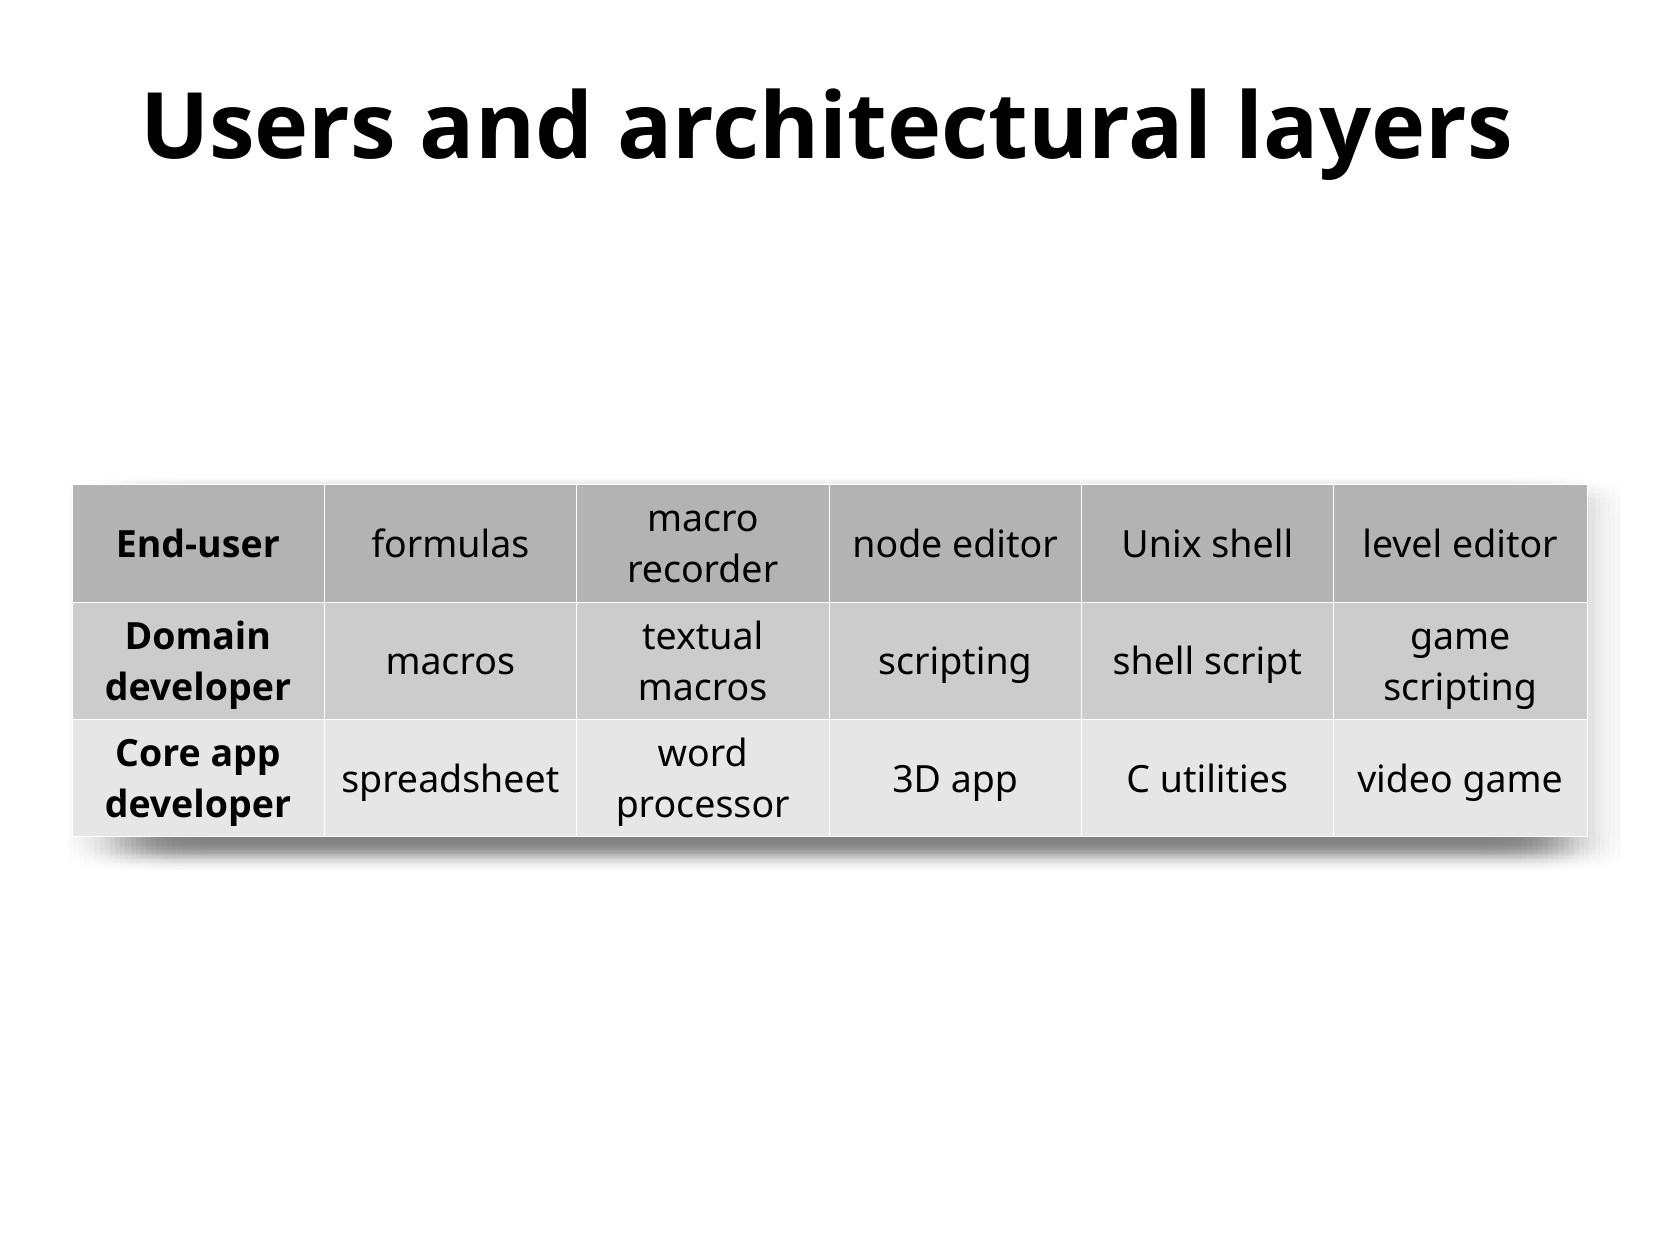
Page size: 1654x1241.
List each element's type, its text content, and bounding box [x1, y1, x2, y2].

table_header macro recorder [577, 485, 829, 602]
table_cell textual macros [577, 603, 829, 719]
table_cell C utilities [1082, 720, 1333, 836]
table_cell shell script [1082, 603, 1333, 719]
table_header node editor [830, 485, 1081, 602]
table_header Unix shell [1082, 485, 1333, 602]
table_cell macros [325, 603, 576, 719]
table_cell spreadsheet [325, 720, 576, 836]
title Users and architectural layers [82, 19, 1571, 227]
picture [69, 479, 1621, 871]
table_cell game scripting [1334, 603, 1587, 719]
table_header level editor [1334, 485, 1587, 602]
table_cell 3D app [830, 720, 1081, 836]
table_cell word processor [577, 720, 829, 836]
table_header End-user [73, 485, 324, 602]
table_cell scripting [830, 603, 1081, 719]
table_cell Core app developer [73, 720, 324, 836]
table_header formulas [325, 485, 576, 602]
table_cell Domain developer [73, 603, 324, 719]
table_cell video game [1334, 720, 1587, 836]
